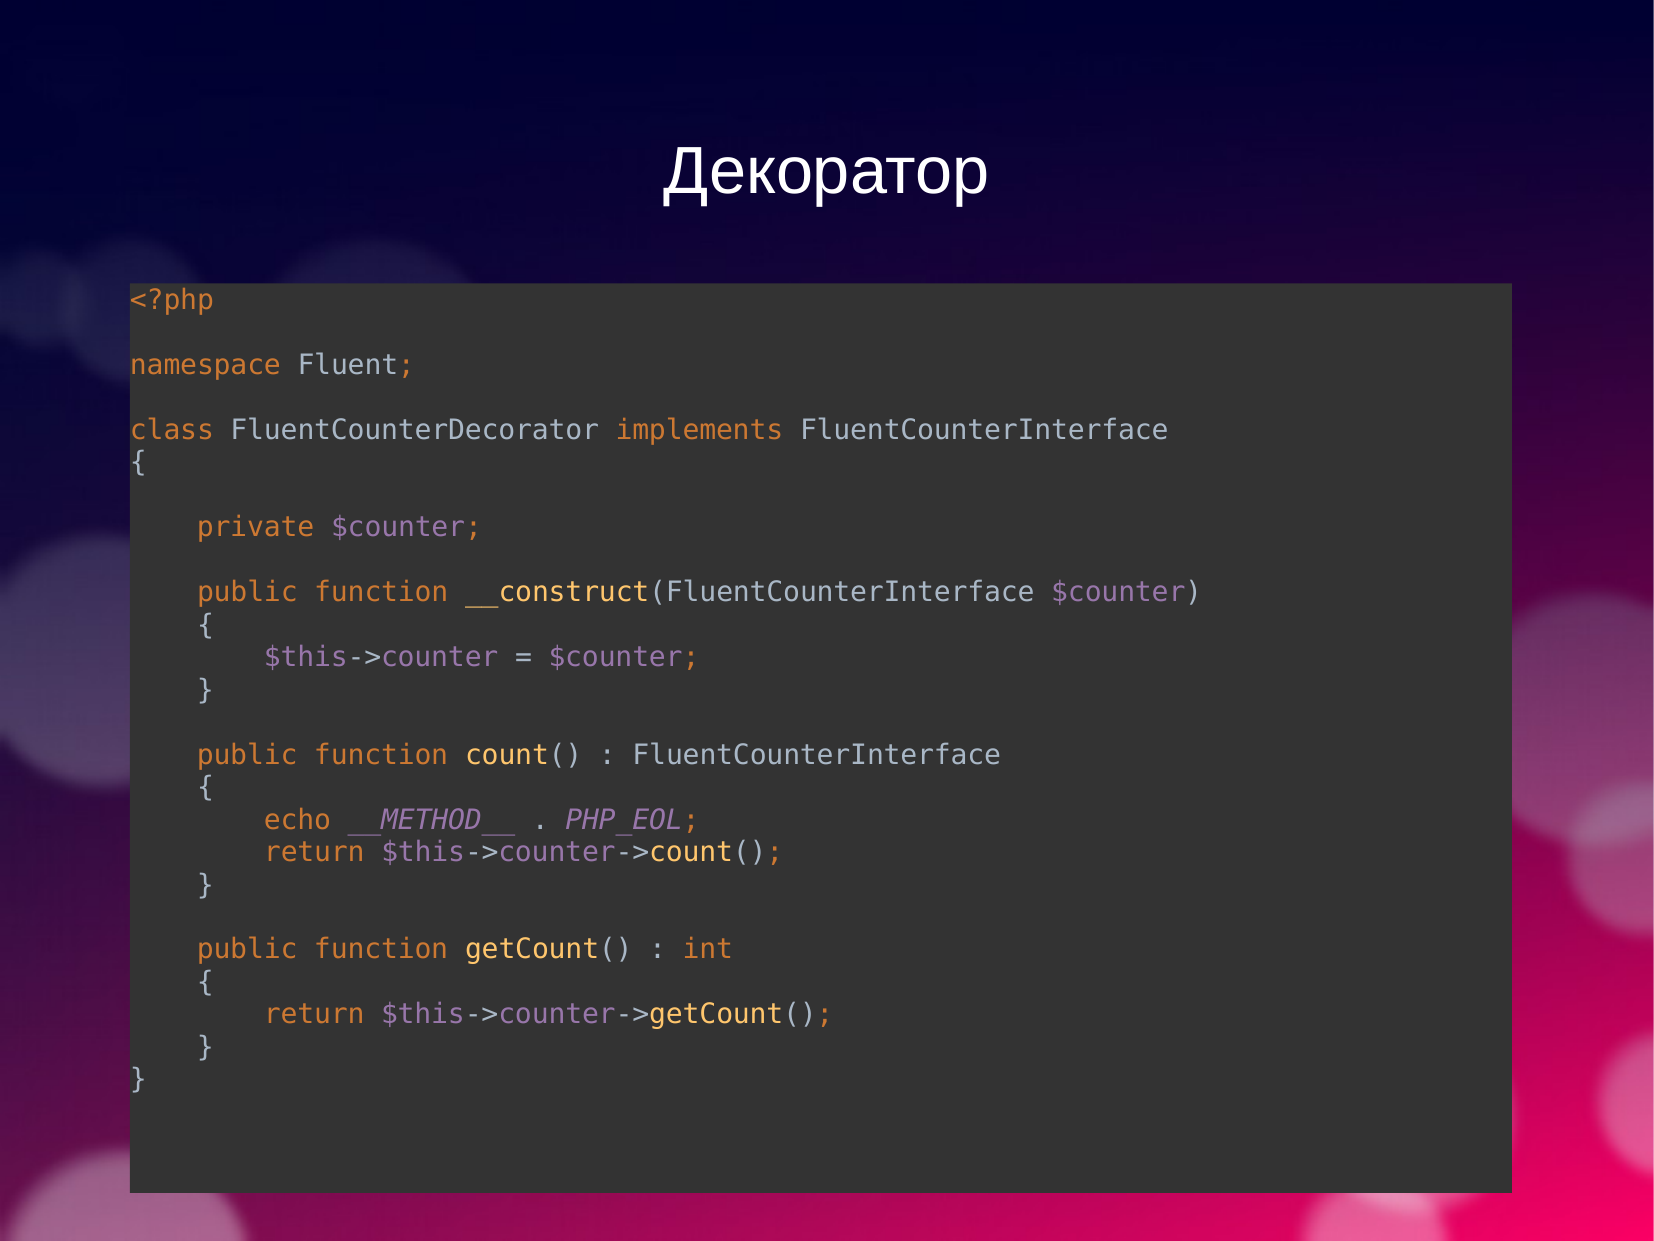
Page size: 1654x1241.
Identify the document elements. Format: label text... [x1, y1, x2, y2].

title Декоратор [82, 67, 1571, 275]
list <?php namespace Fluent; class FluentCounterDecorator implements FluentCounterInterface { private $counter; public function __construct(FluentCounterInterface $counter) { $this->counter = $counter; } public function count() : FluentCounterInterface { echo __METHOD__ . PHP_EOL; return $this->counter->count(); } public function getCount() : int { return $this->counter->getCount(); } } [129, 283, 1512, 1193]
picture [0, 0, 1654, 1241]
